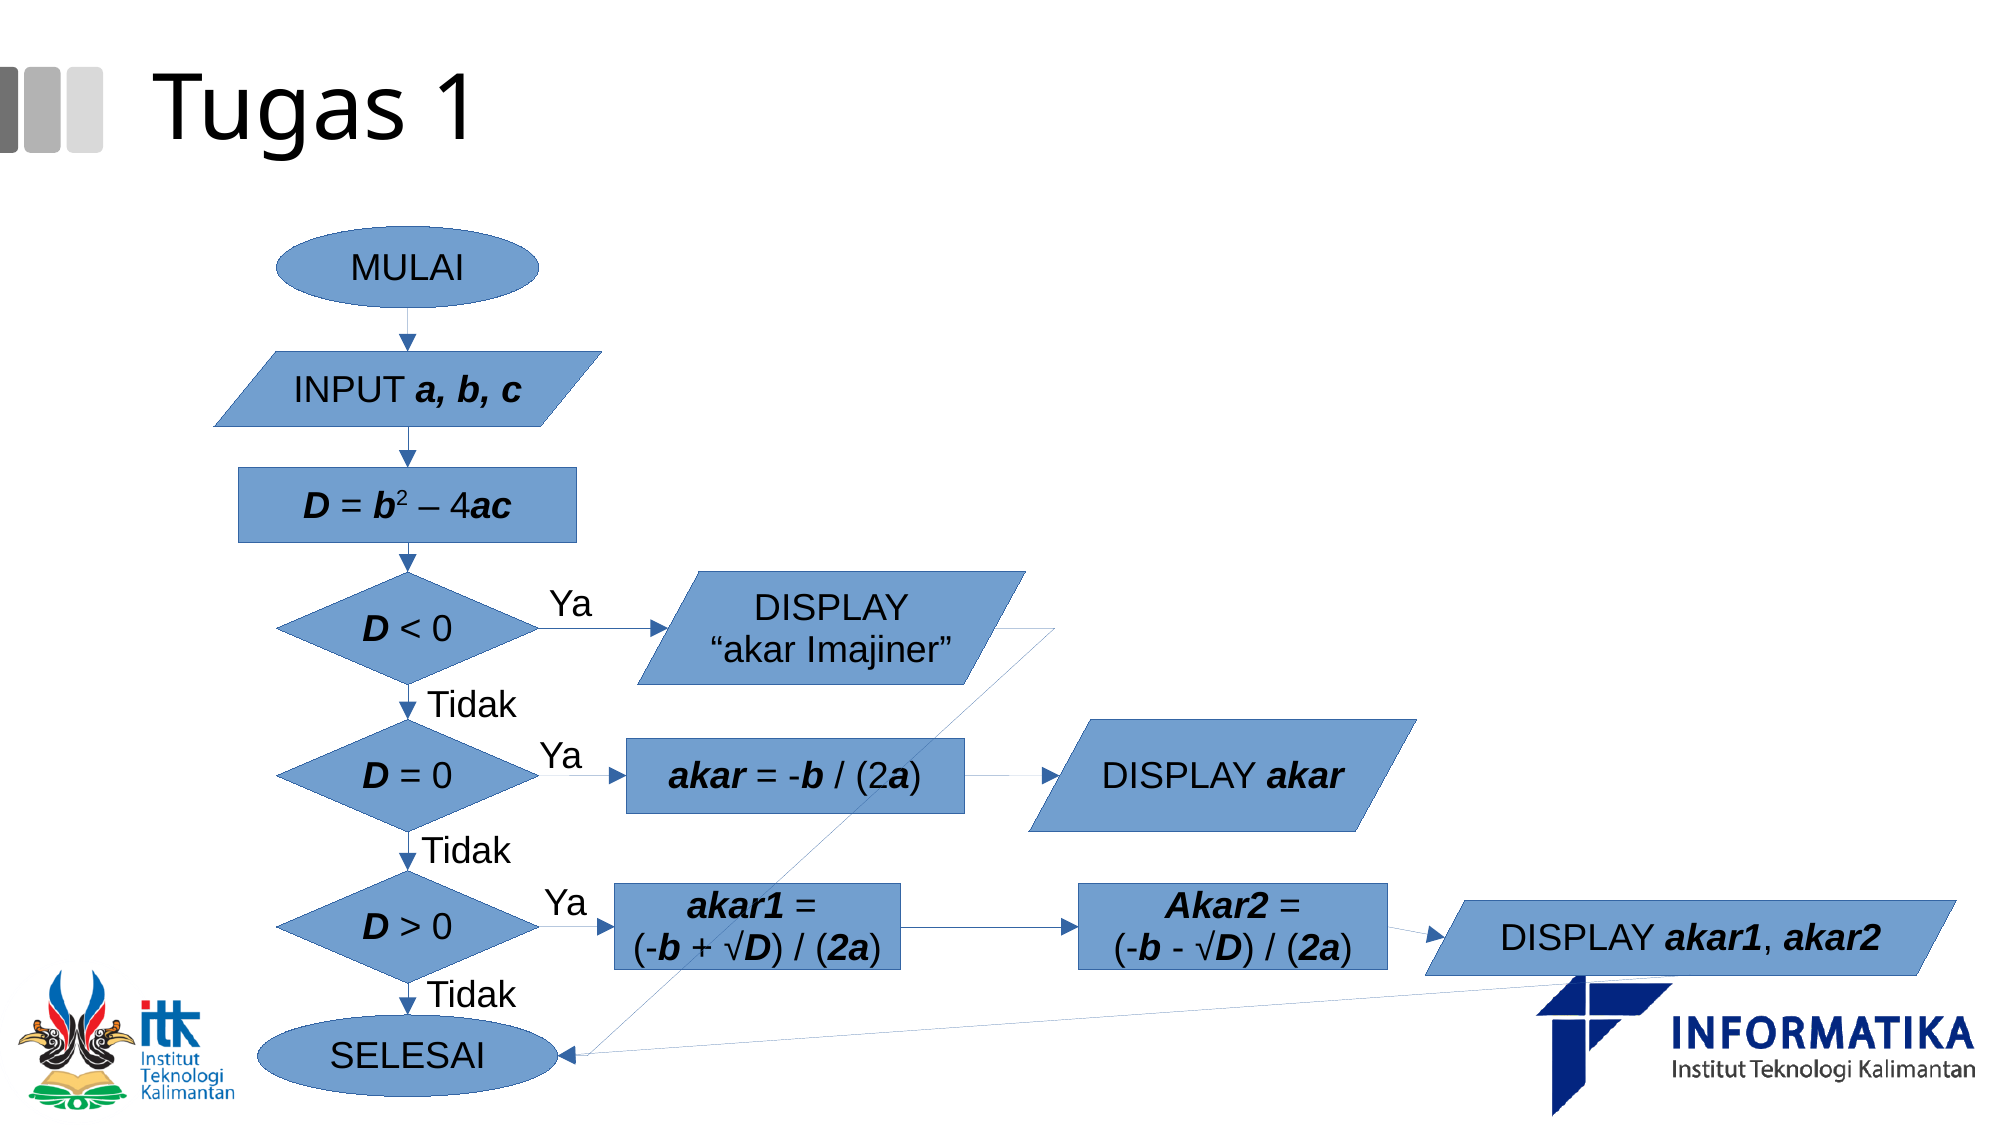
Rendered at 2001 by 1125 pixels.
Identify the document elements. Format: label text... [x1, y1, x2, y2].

text_box Ya [524, 726, 598, 784]
text_box akar = -b / (2a) [853, 738, 965, 814]
title Tugas 1 [137, 1, 1863, 219]
text_box DISPLAY “akar Imajiner” [637, 571, 1026, 685]
text_box Ya [528, 874, 602, 931]
text_box DISPLAY akar1, akar2 [1425, 900, 1957, 976]
text_box D > 0 [276, 870, 530, 984]
text_box D < 0 [276, 572, 534, 685]
text_box DISPLAY akar [1028, 719, 1417, 832]
text_box INPUT a, b, c [213, 351, 602, 427]
text_box akar1 = (-b + √D) / (2a) [614, 883, 774, 970]
text_box Akar2 = (-b - √D) / (2a) [1078, 883, 1388, 970]
text_box akar1 = (-b + √D) / (2a) [683, 883, 901, 970]
text_box akar = -b / (2a) [626, 738, 933, 814]
picture [1534, 976, 1661, 985]
text_box Tidak [411, 966, 532, 1024]
picture [1534, 965, 1976, 1118]
picture [0, 935, 253, 1125]
text_box Tidak [412, 675, 532, 733]
text_box SELESAI [257, 1014, 558, 1097]
text_box D = b2 – 4ac [238, 467, 577, 543]
text_box Tidak [406, 822, 526, 879]
text_box MULAI [276, 226, 539, 308]
text_box D = 0 [276, 719, 524, 832]
text_box Ya [534, 575, 607, 632]
